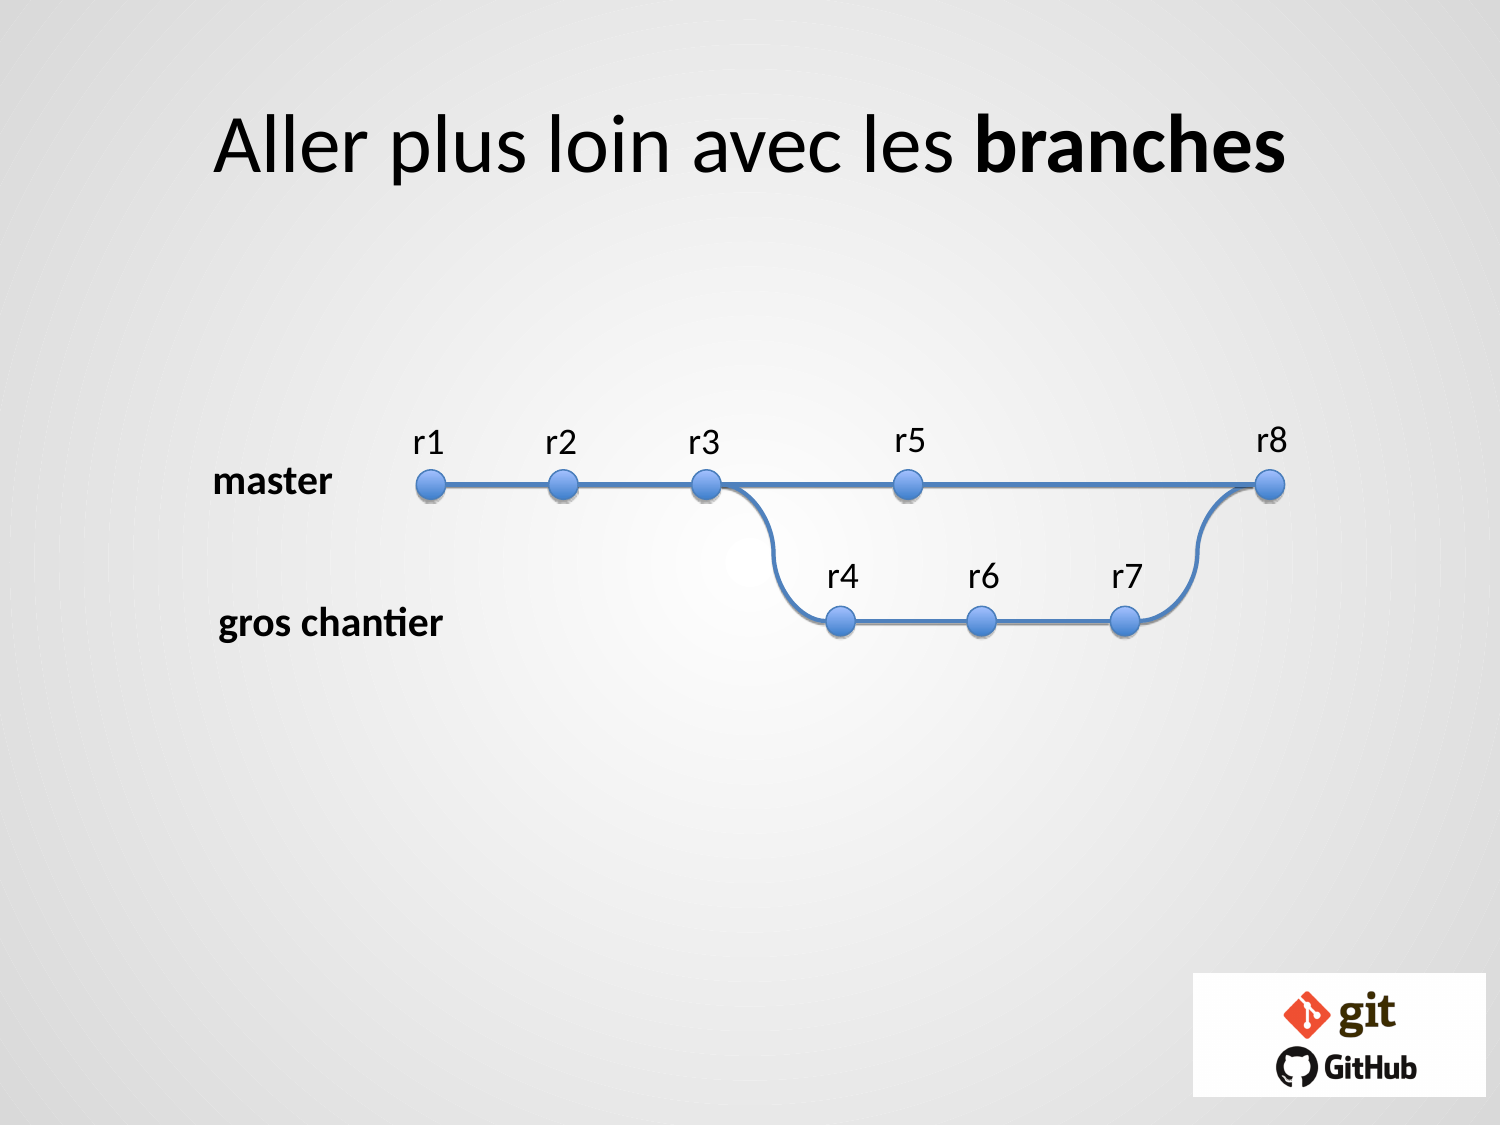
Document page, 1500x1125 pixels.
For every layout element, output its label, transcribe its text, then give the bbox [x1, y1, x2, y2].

text_box r3 [673, 409, 736, 470]
text_box [692, 470, 721, 500]
text_box r8 [1241, 407, 1303, 468]
text_box [893, 469, 923, 500]
text_box gros chantier [203, 587, 459, 653]
text_box r4 [812, 543, 874, 604]
text_box [1255, 469, 1285, 500]
title Aller plus loin avec les branches [75, 45, 1425, 233]
text_box master [197, 445, 348, 510]
text_box r6 [952, 543, 1015, 604]
text_box r2 [530, 409, 592, 470]
text_box [826, 606, 856, 636]
text_box r1 [397, 409, 460, 470]
text_box [1110, 606, 1140, 636]
text_box [416, 470, 446, 500]
text_box [967, 606, 997, 636]
text_box [548, 470, 578, 500]
text_box r5 [879, 407, 942, 468]
text_box r7 [1096, 543, 1159, 604]
picture [1193, 973, 1486, 1097]
